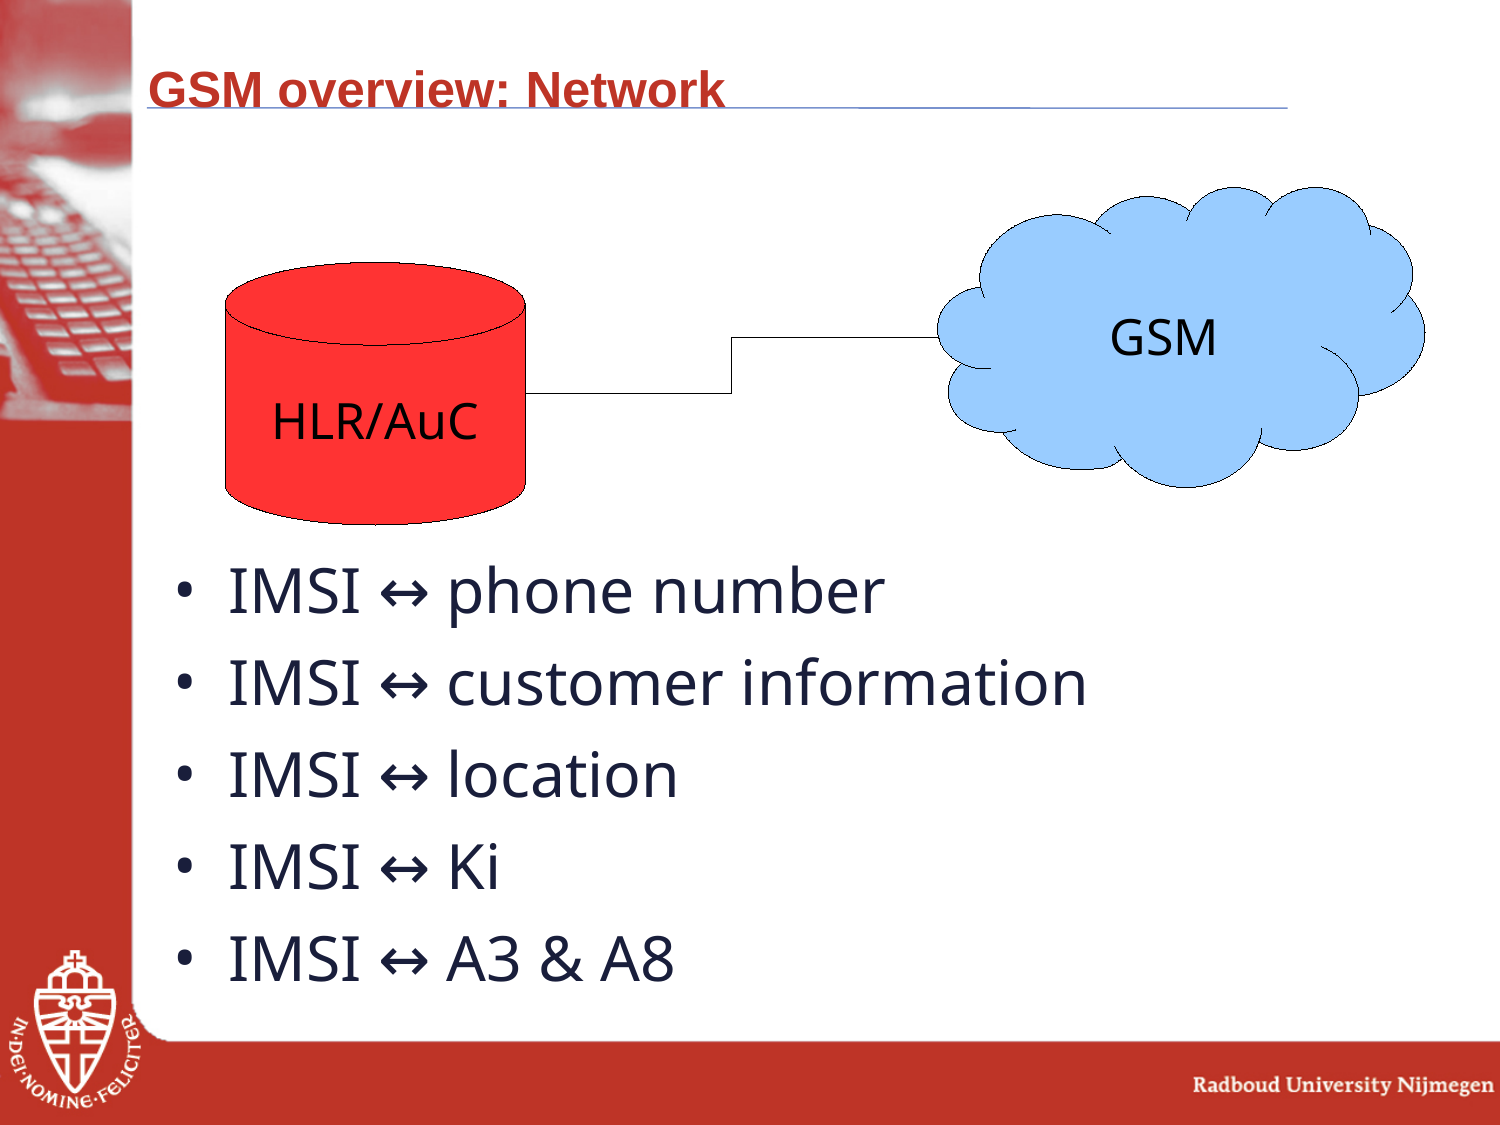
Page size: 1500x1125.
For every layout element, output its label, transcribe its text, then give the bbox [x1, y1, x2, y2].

title GSM overview: Network [147, 0, 1491, 122]
text_box HLR/AuC [225, 262, 526, 526]
picture [0, 0, 1500, 1125]
list IMSI ↔ phone number IMSI ↔ customer information IMSI ↔ location IMSI ↔ Ki IMSI ↔ A3 & A8 [173, 543, 1163, 1051]
text_box GSM [937, 187, 1426, 488]
